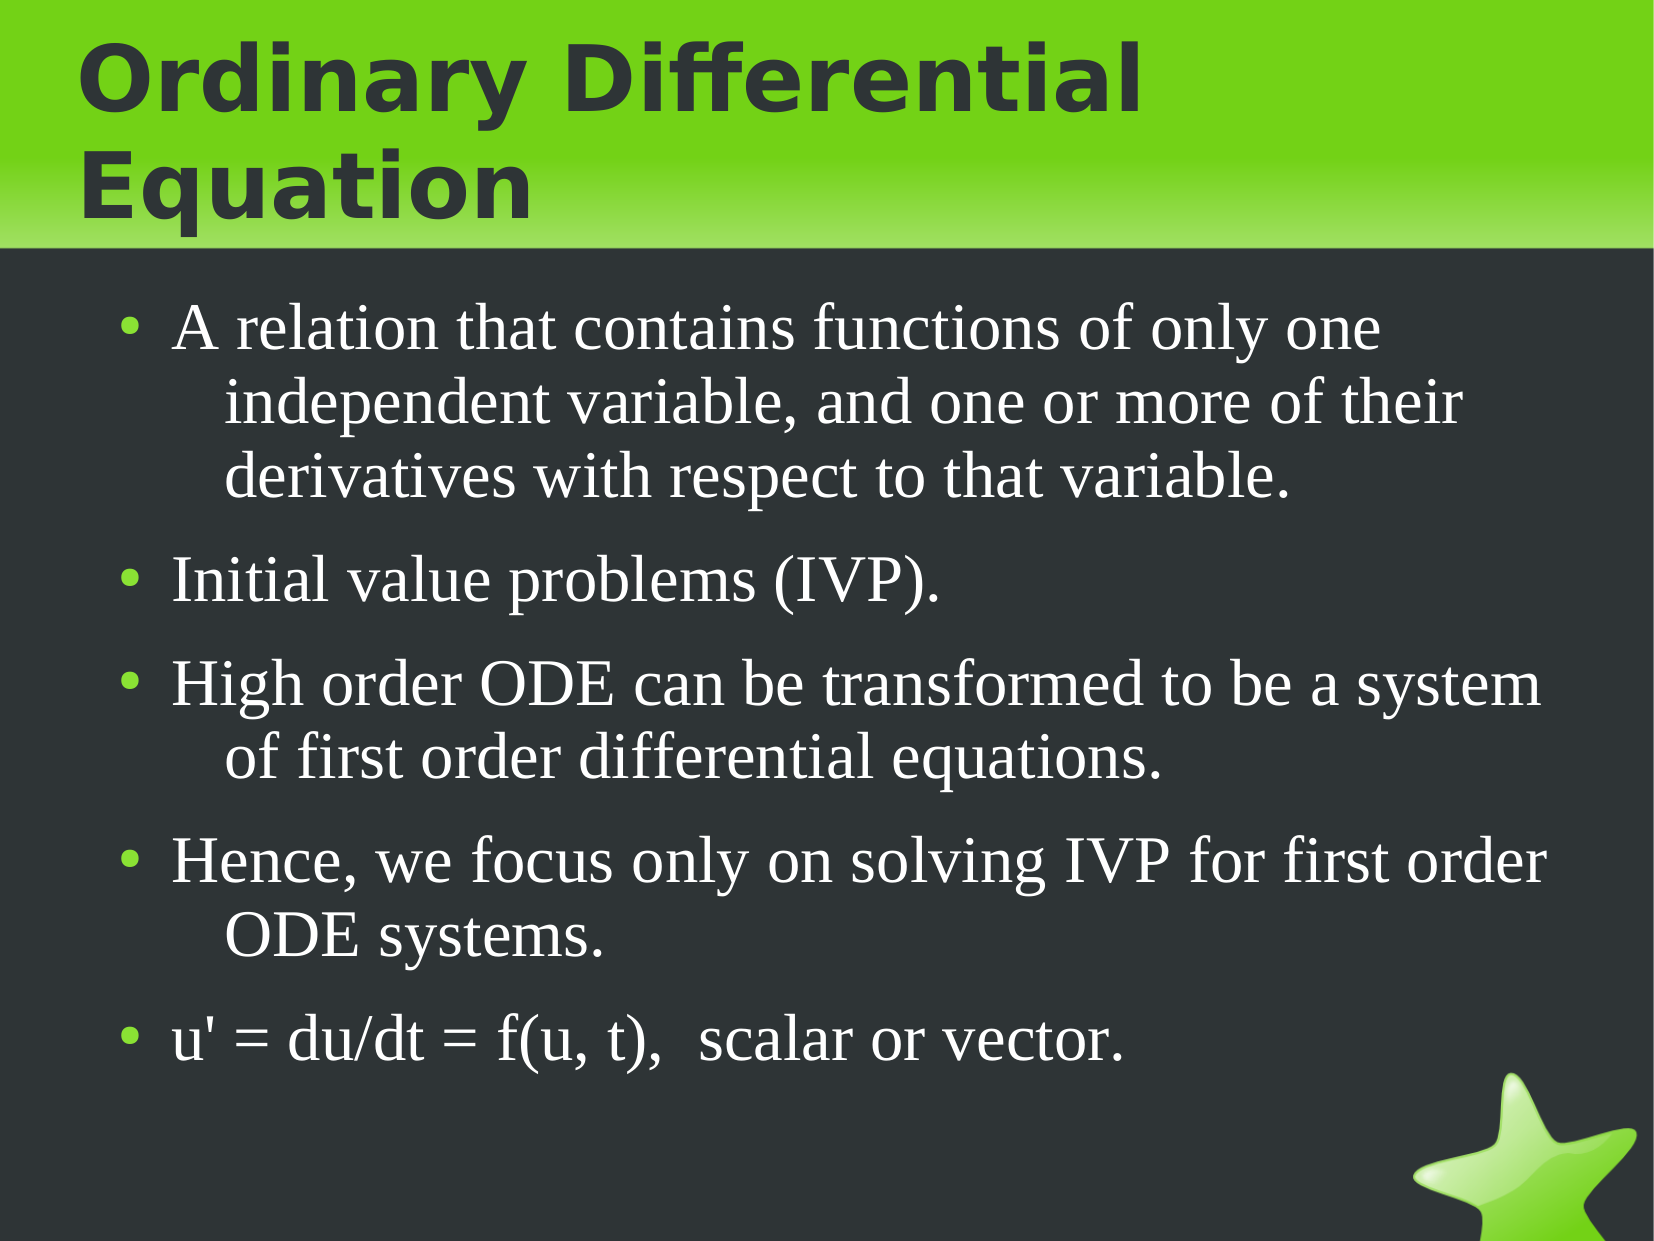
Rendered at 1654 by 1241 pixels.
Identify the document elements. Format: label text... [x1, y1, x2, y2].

list A relation that contains functions of only one independent variable, and one or more of their derivatives with respect to that variable. Initial value problems (IVP). High order ODE can be transformed to be a system of first order differential equations. Hence, we focus only on solving IVP for first order ODE systems. u' = du/dt = f(u, t), scalar or vector. [82, 290, 1571, 1136]
title Ordinary Differential Equation [76, 25, 1565, 240]
picture [0, 0, 1654, 1241]
